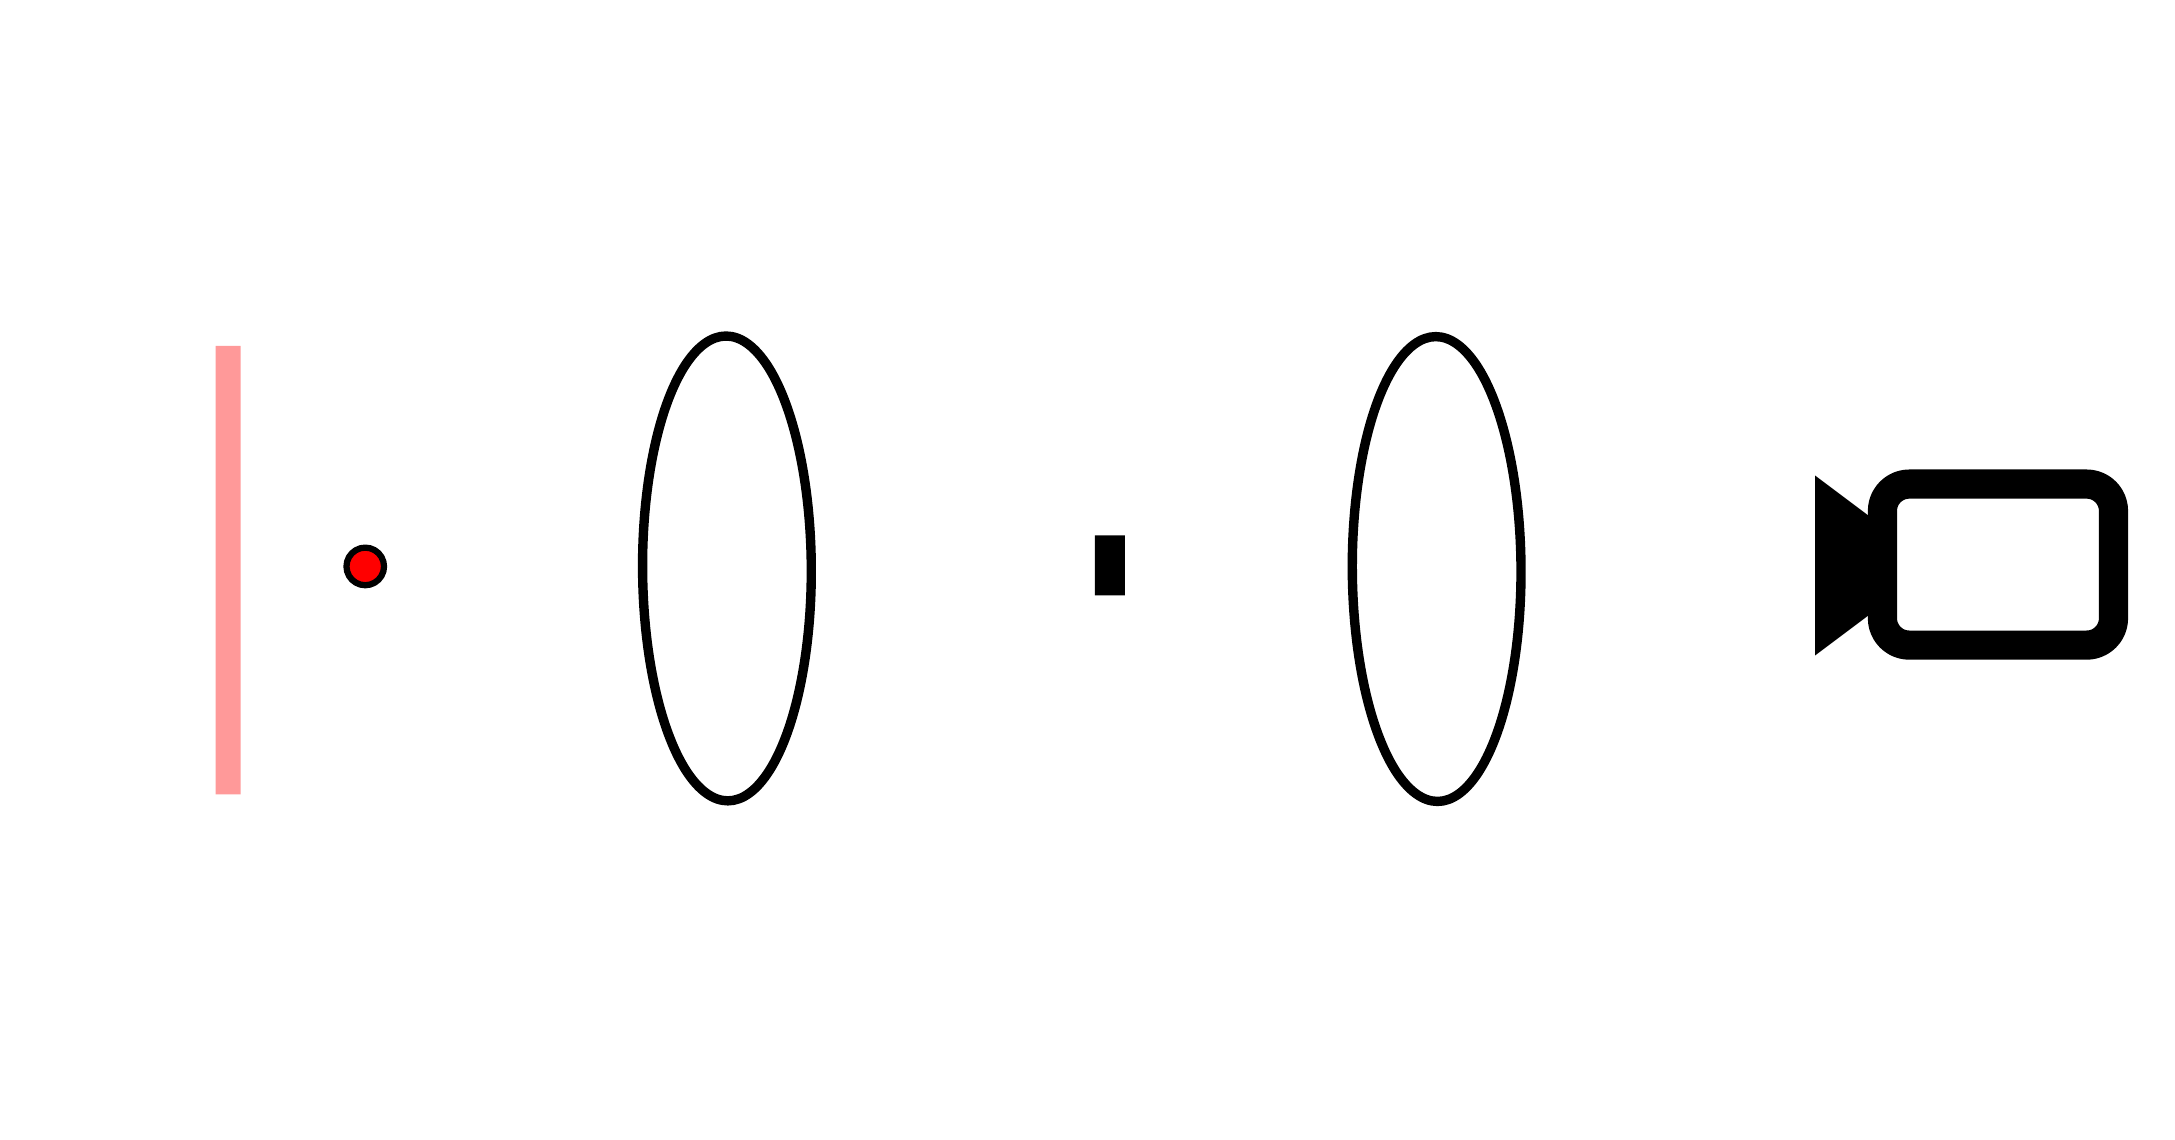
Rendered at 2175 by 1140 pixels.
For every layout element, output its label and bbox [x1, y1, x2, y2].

text_box [1882, 484, 2114, 646]
text_box [1815, 475, 1876, 656]
text_box [642, 336, 812, 801]
text_box [1094, 535, 1125, 596]
text_box [346, 547, 385, 586]
text_box [1352, 336, 1522, 802]
